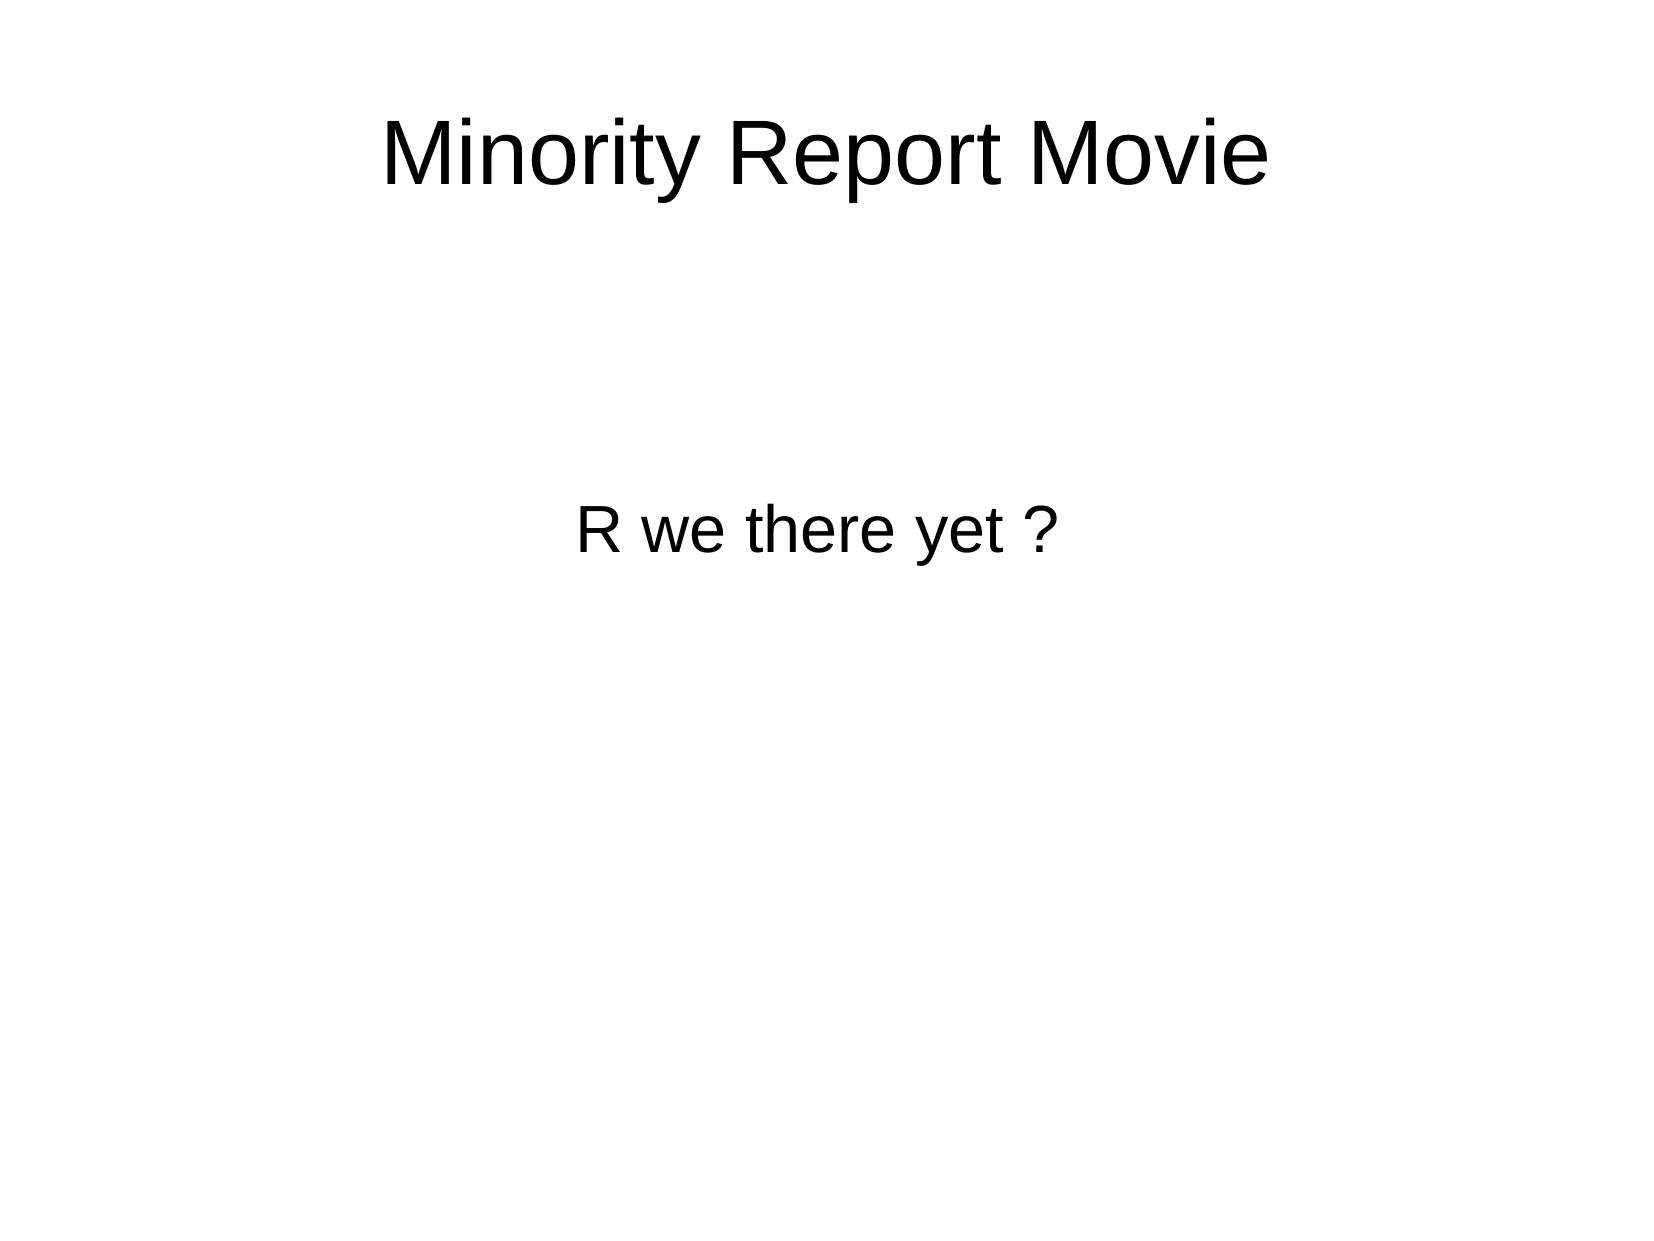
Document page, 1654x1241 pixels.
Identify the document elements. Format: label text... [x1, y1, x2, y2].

subtitle R we there yet ? [82, 49, 1571, 1010]
